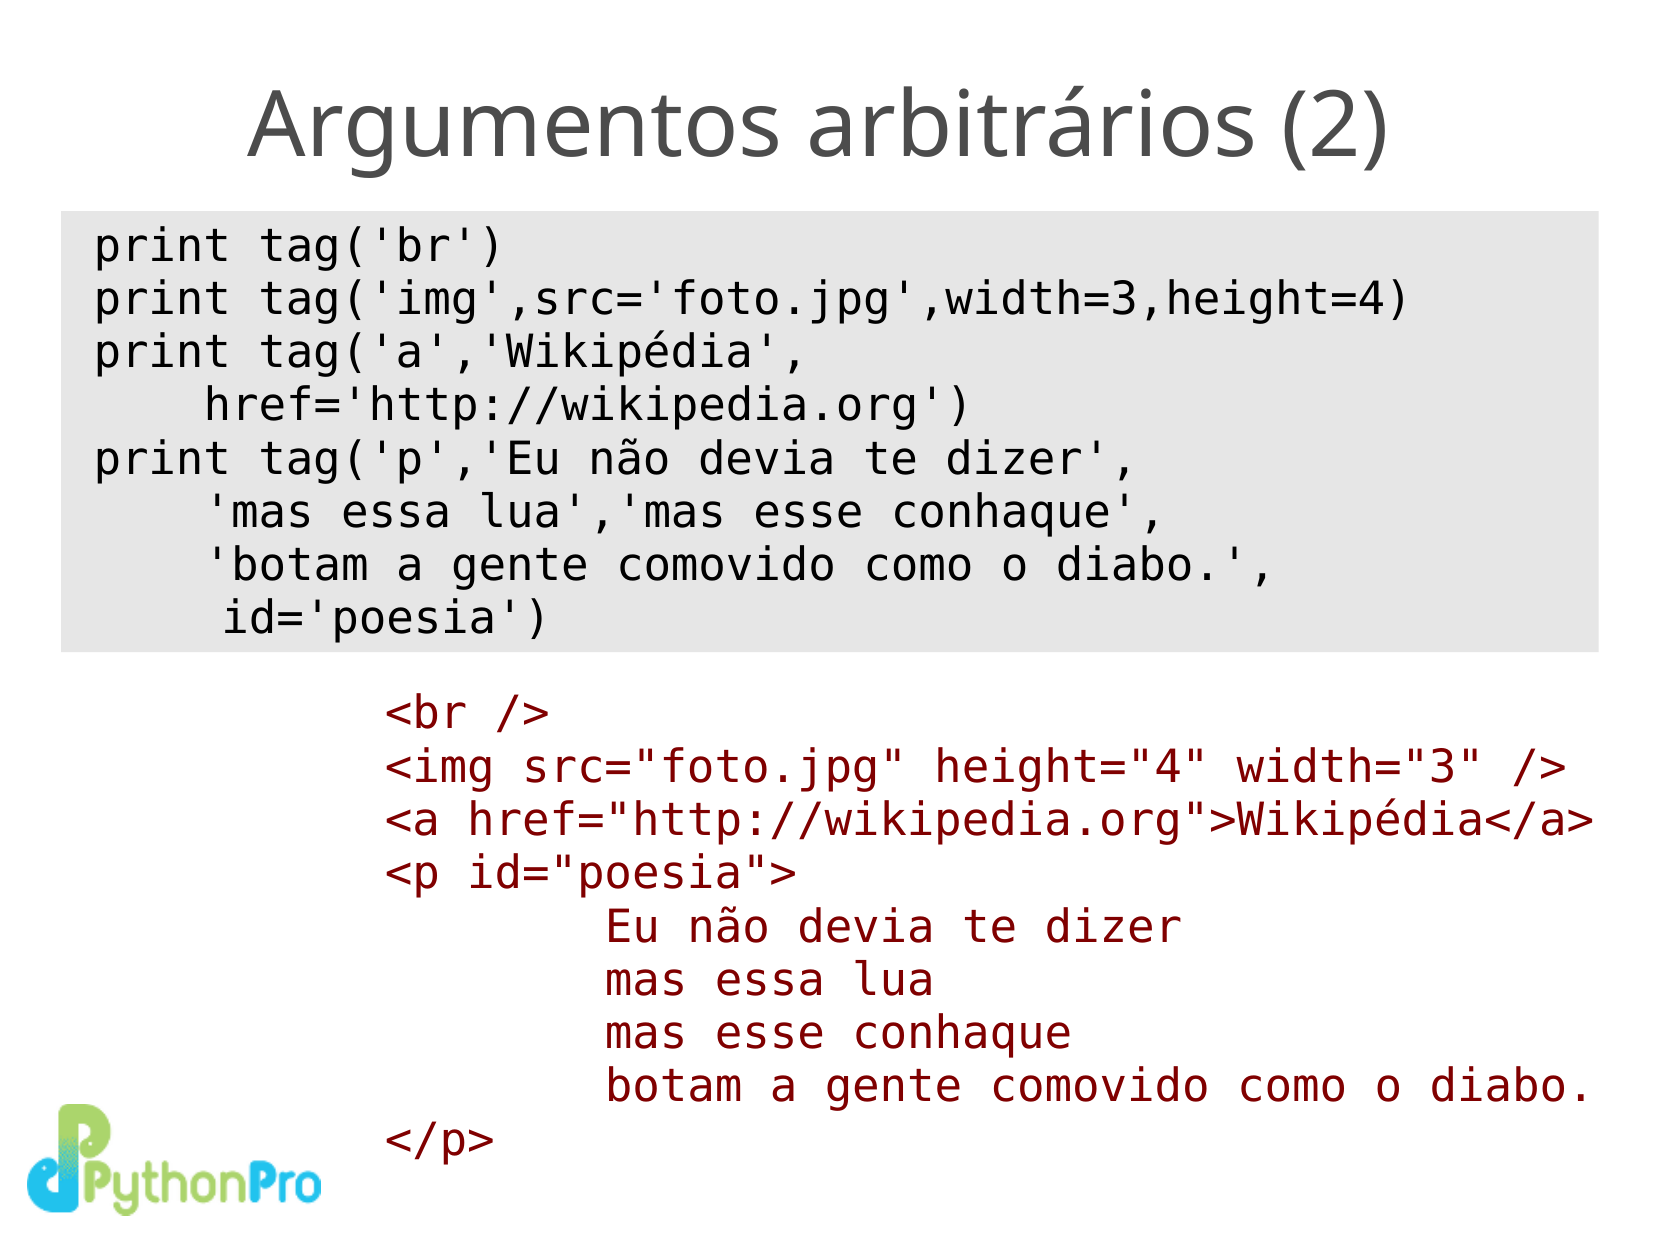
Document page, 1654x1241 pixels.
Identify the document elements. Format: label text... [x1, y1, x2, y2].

text_box <br /> <img src="foto.jpg" height="4" width="3" /> <a href="http://wikipedia.org">Wikipédia</a> <p id="poesia"> Eu não devia te dizer mas essa lua mas esse conhaque botam a gente comovido como o diabo. </p> [352, 679, 1654, 1174]
text_box print tag('br') print tag('img',src='foto.jpg',width=3,height=4) print tag('a','Wikipédia', href='http://wikipedia.org') print tag('p','Eu não devia te dizer', 'mas essa lua','mas esse conhaque', 'botam a gente comovido como o diabo.', id='poesia') [61, 211, 1599, 653]
title Argumentos arbitrários (2) [75, 17, 1564, 211]
picture [27, 1104, 321, 1216]
